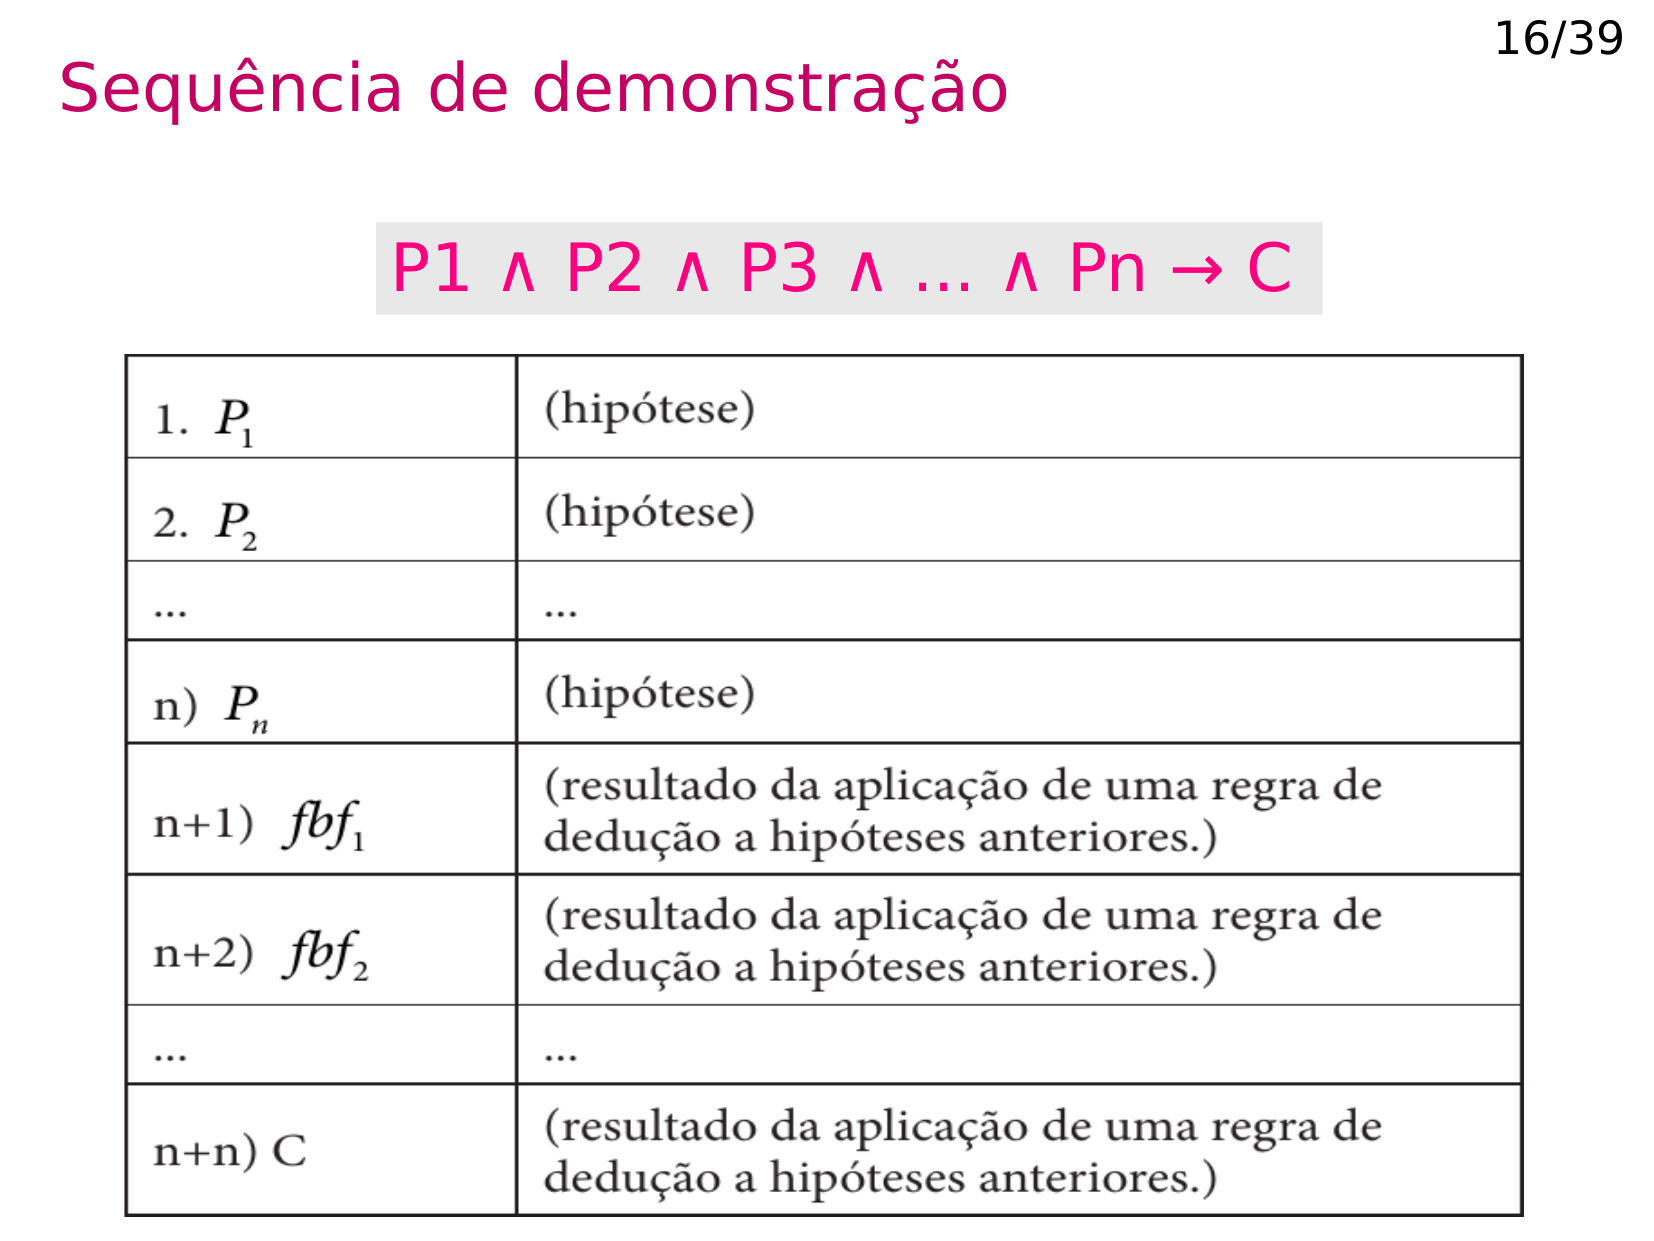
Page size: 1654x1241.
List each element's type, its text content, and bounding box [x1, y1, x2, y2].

picture [123, 354, 1524, 1217]
text_box P1 ∧ P2 ∧ P3 ∧ ... ∧ Pn → C [376, 222, 1323, 315]
title Sequência de demonstração [59, 29, 1625, 148]
